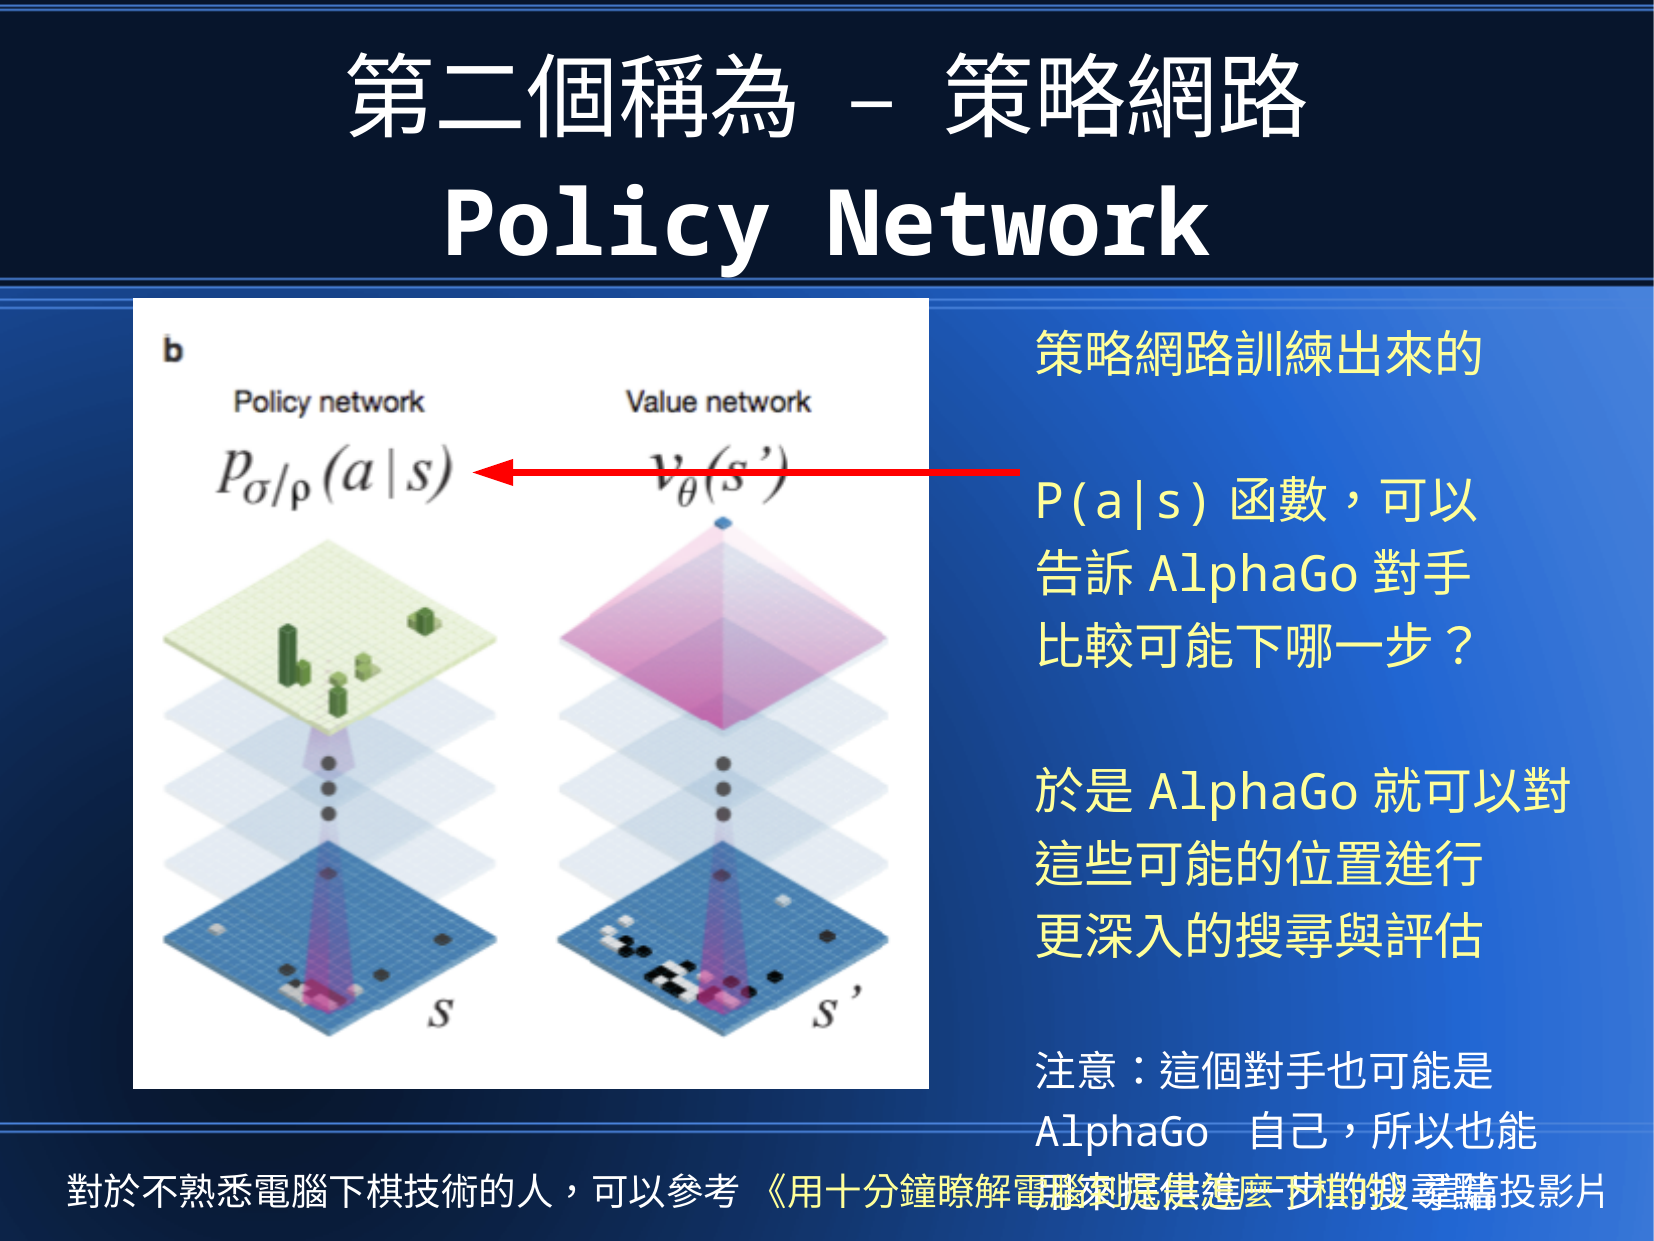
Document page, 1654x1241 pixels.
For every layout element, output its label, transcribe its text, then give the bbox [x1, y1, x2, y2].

text_box 策略網路訓練出來的 P(a|s)函數，可以 告訴AlphaGo對手 比較可能下哪一步？ 於是AlphaGo就可以對 這些可能的位置進行 更深入的搜尋與評估 注意：這個對手也可能是 AlphaGo 自己，所以也能 用來提供進一步的搜尋點 [1019, 307, 1648, 1103]
text_box 對於不熟悉電腦下棋技術的人，可以參考 《用十分鐘瞭解電腦到底是怎麼下棋的》這篇投影片 [51, 1154, 1628, 1217]
picture [0, 0, 1654, 1241]
title 第二個稱為 – 策略網路 Policy Network [82, 42, 1571, 264]
